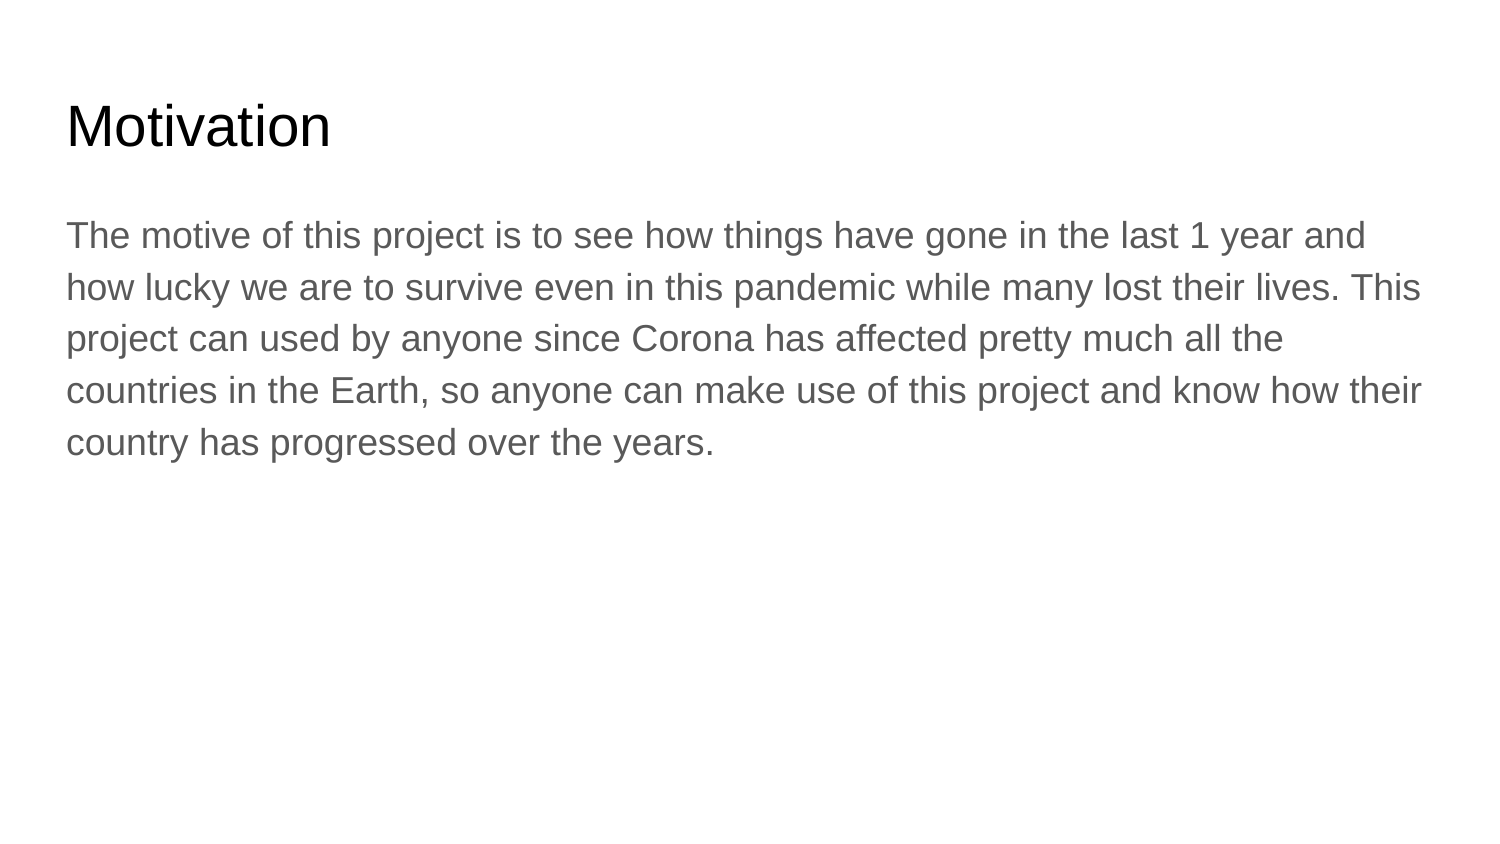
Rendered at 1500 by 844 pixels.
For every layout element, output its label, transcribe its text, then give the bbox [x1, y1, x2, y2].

list The motive of this project is to see how things have gone in the last 1 year and how lucky we are to survive even in this pandemic while many lost their lives. This project can used by anyone since Corona has affected pretty much all the countries in the Earth, so anyone can make use of this project and know how their country has progressed over the years. [51, 189, 1449, 750]
title Motivation [51, 72, 1449, 167]
